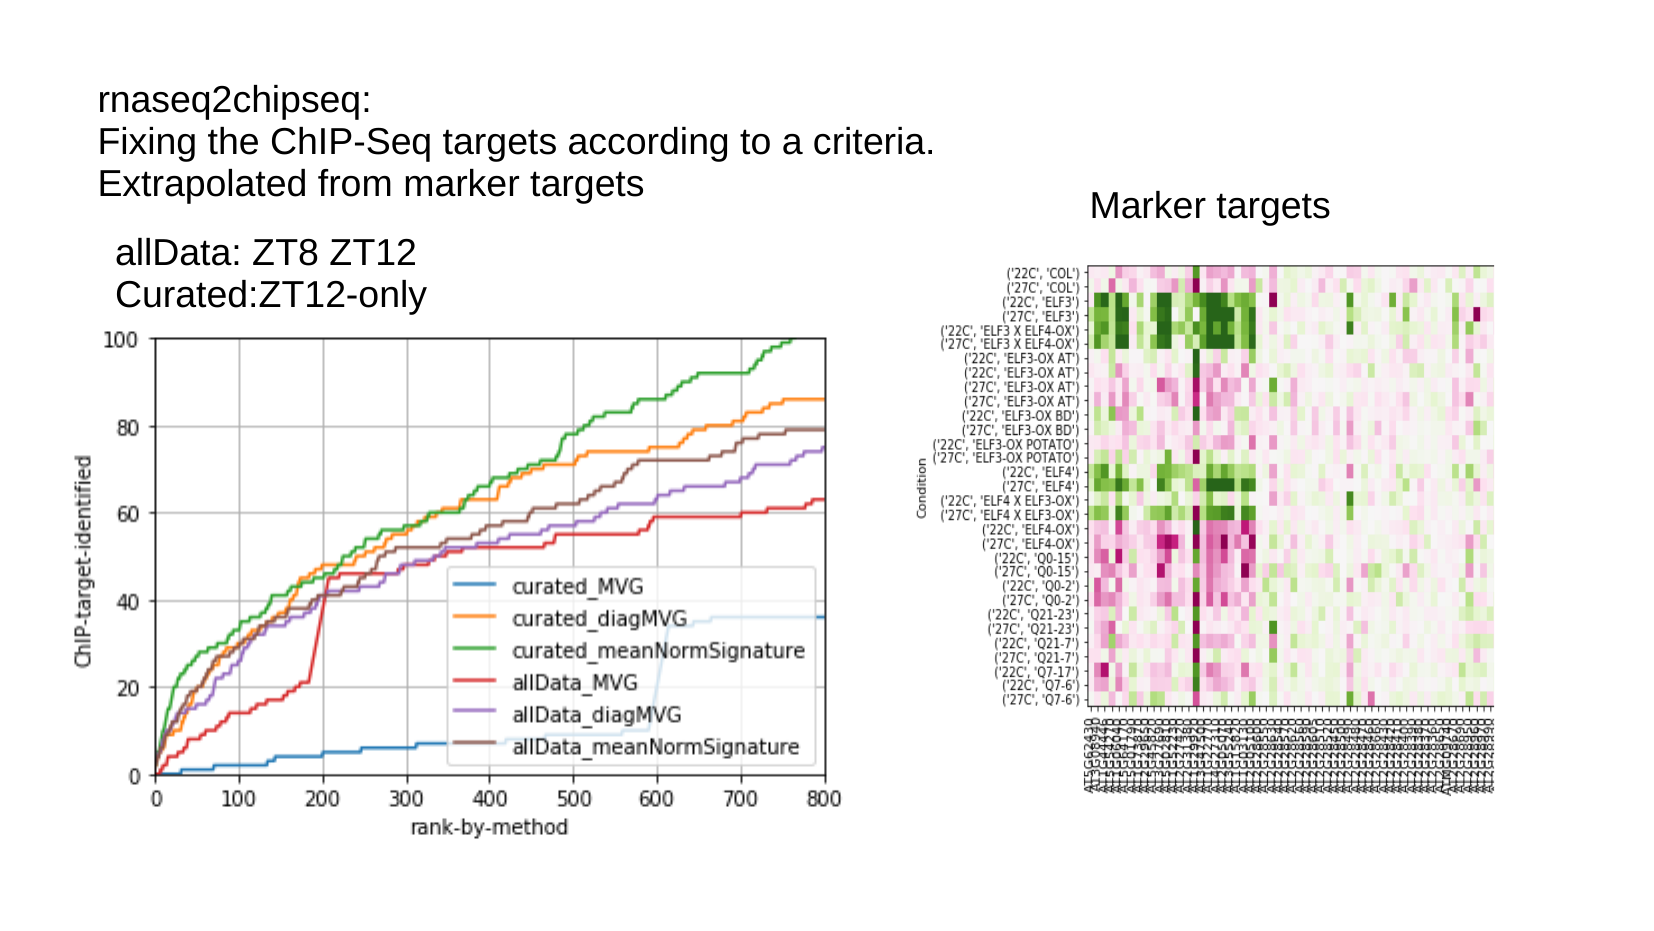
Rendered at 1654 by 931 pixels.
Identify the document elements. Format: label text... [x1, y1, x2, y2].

text_box allData: ZT8 ZT12 Curated:ZT12-only [100, 224, 644, 318]
picture [909, 251, 1495, 804]
text_box rnaseq2chipseq: Fixing the ChIP-Seq targets according to a criteria. Extrapolated from marker targets [82, 71, 957, 212]
picture [61, 318, 857, 851]
text_box Marker targets [1074, 177, 1495, 234]
